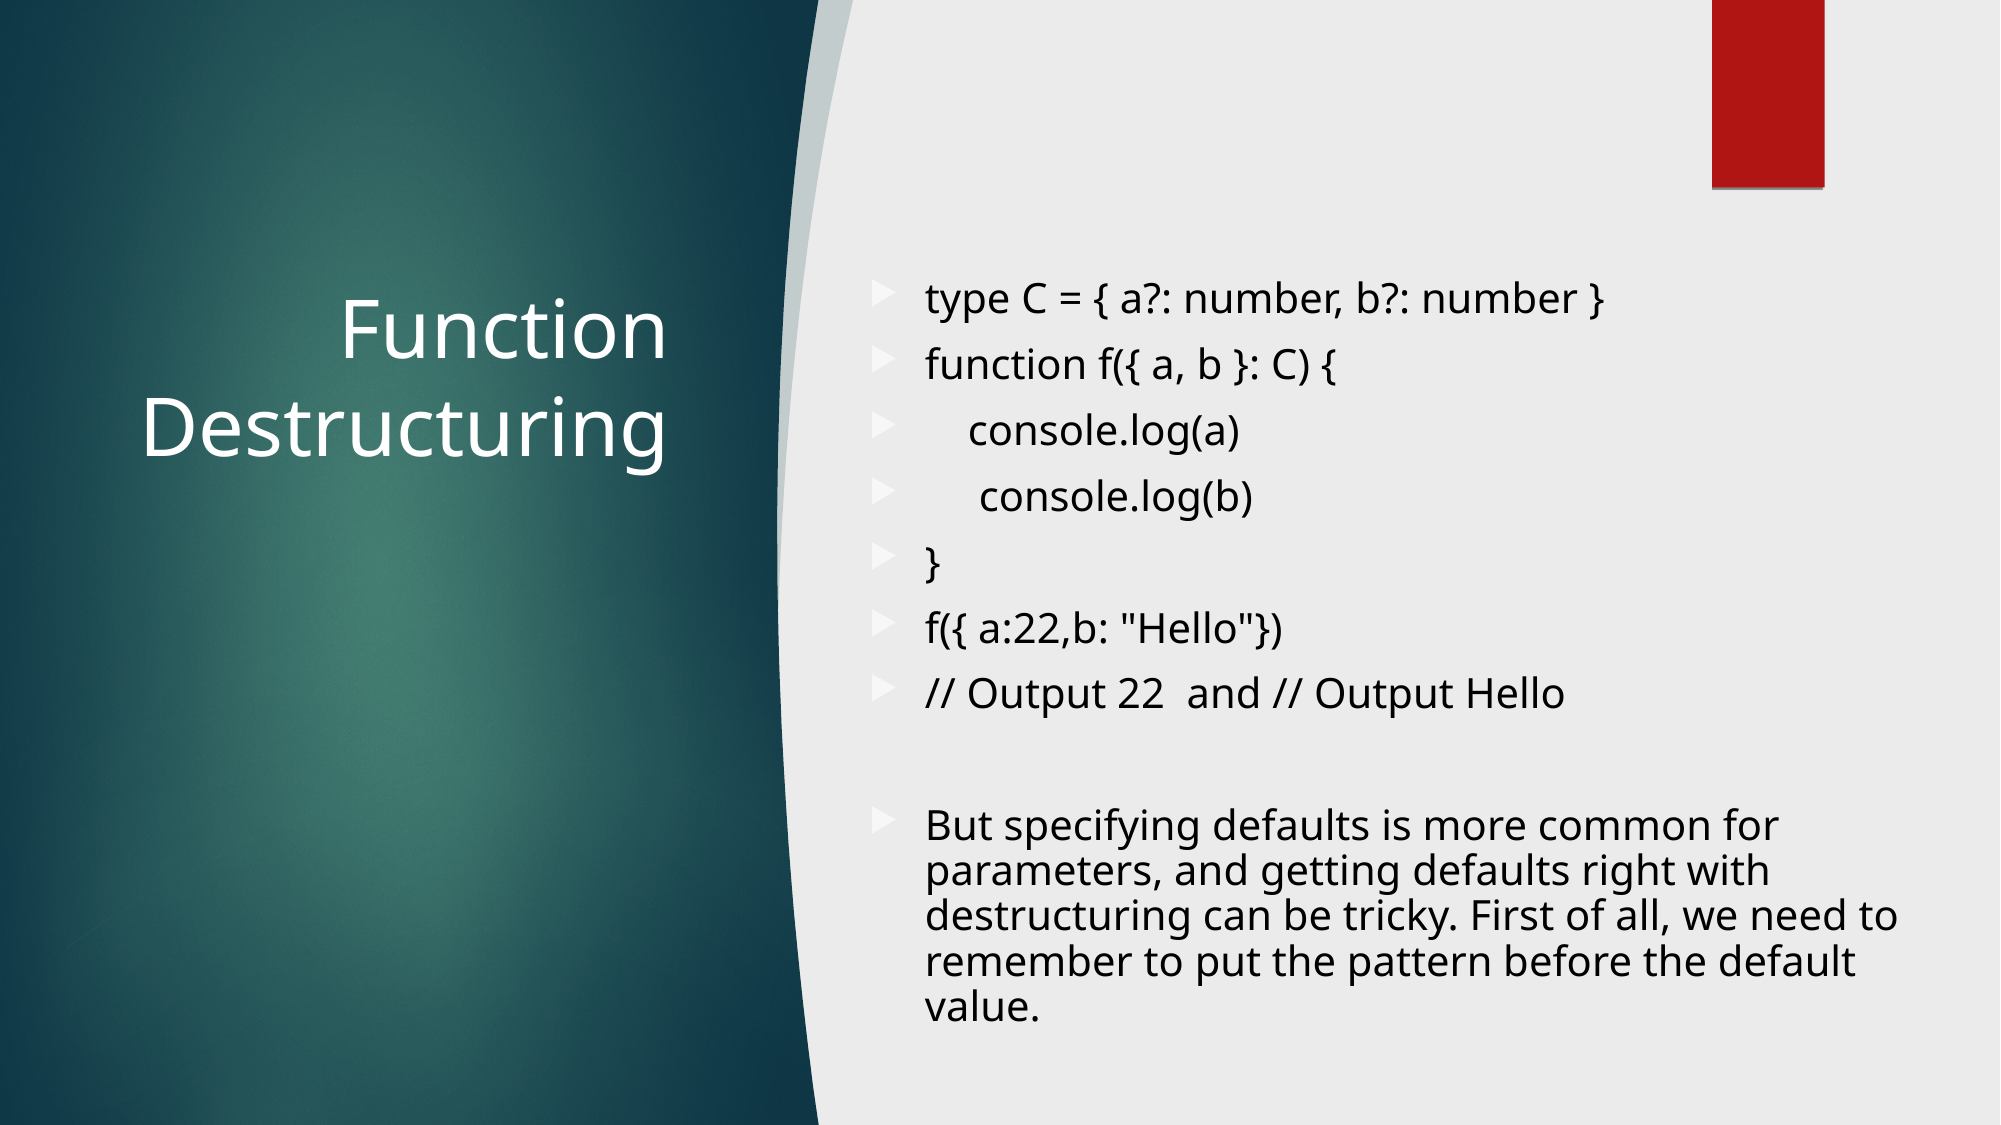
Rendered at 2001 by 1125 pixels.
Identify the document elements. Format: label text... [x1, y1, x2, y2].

text_box [0, 0, 2000, 1125]
title Function Destructuring [107, 270, 685, 1004]
list type C = { a?: number, b?: number } function f({ a, b }: C) { console.log(a) console.log(b) } f({ a:22,b: "Hello"}) // Output 22 and // Output Hello But specifying defaults is more common for parameters, and getting defaults right with destructuring can be tricky. First of all, we need to remember to put the pattern before the default value. [853, 270, 1980, 1102]
